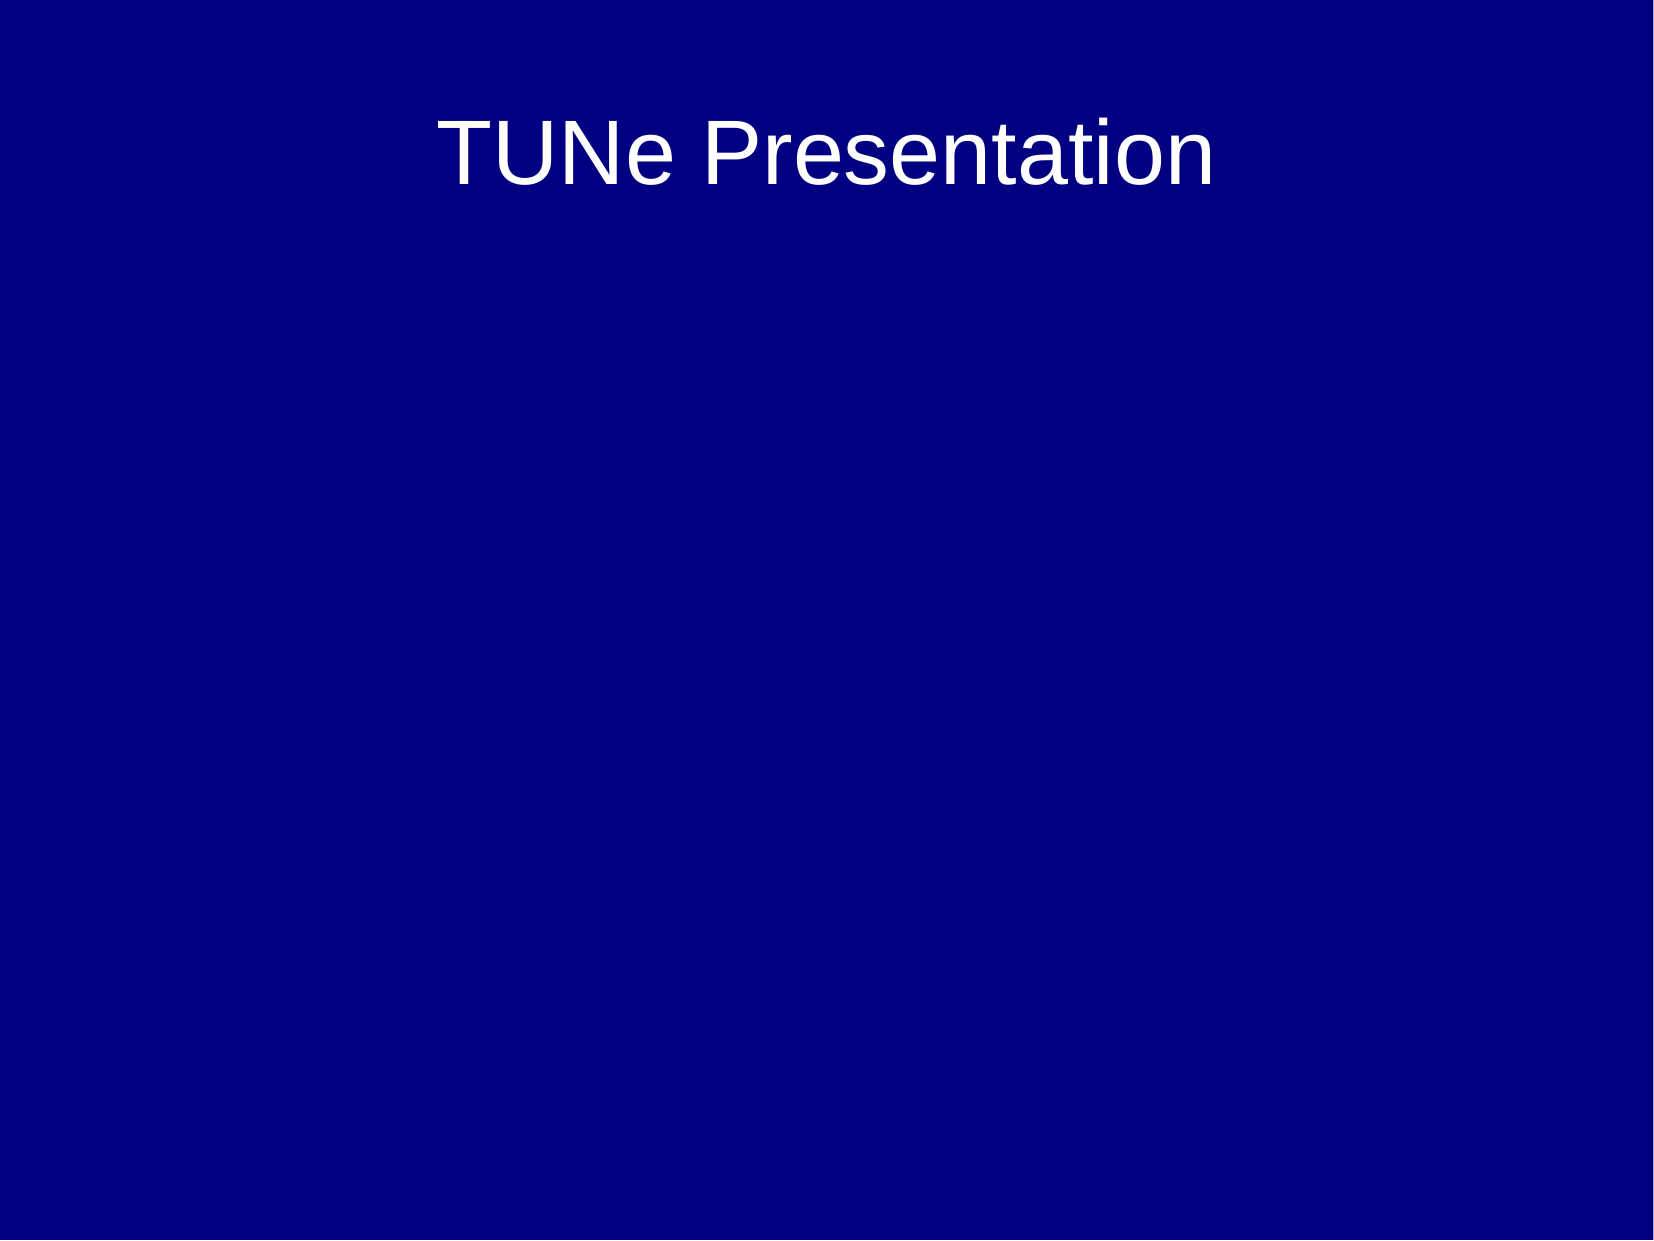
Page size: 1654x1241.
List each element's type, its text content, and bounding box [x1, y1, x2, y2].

title TUNe Presentation [82, 49, 1571, 257]
